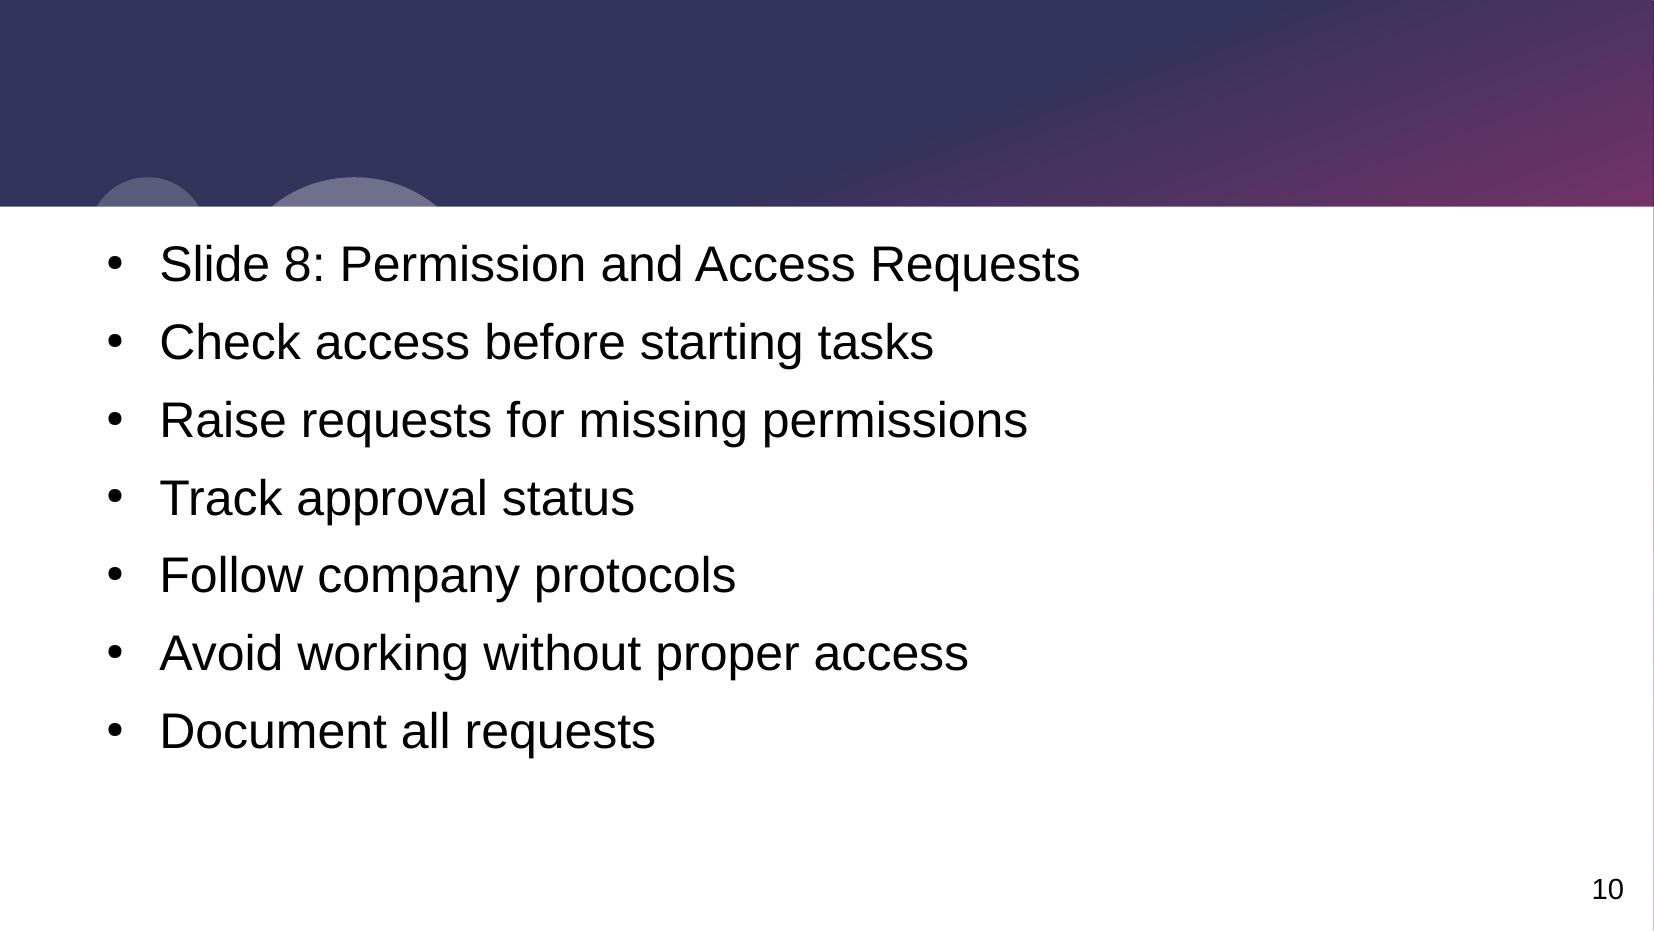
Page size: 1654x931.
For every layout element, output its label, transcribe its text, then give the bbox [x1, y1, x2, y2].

list Slide 8: Permission and Access Requests Check access before starting tasks Raise requests for missing permissions Track approval status Follow company protocols Avoid working without proper access Document all requests [88, 236, 1565, 827]
